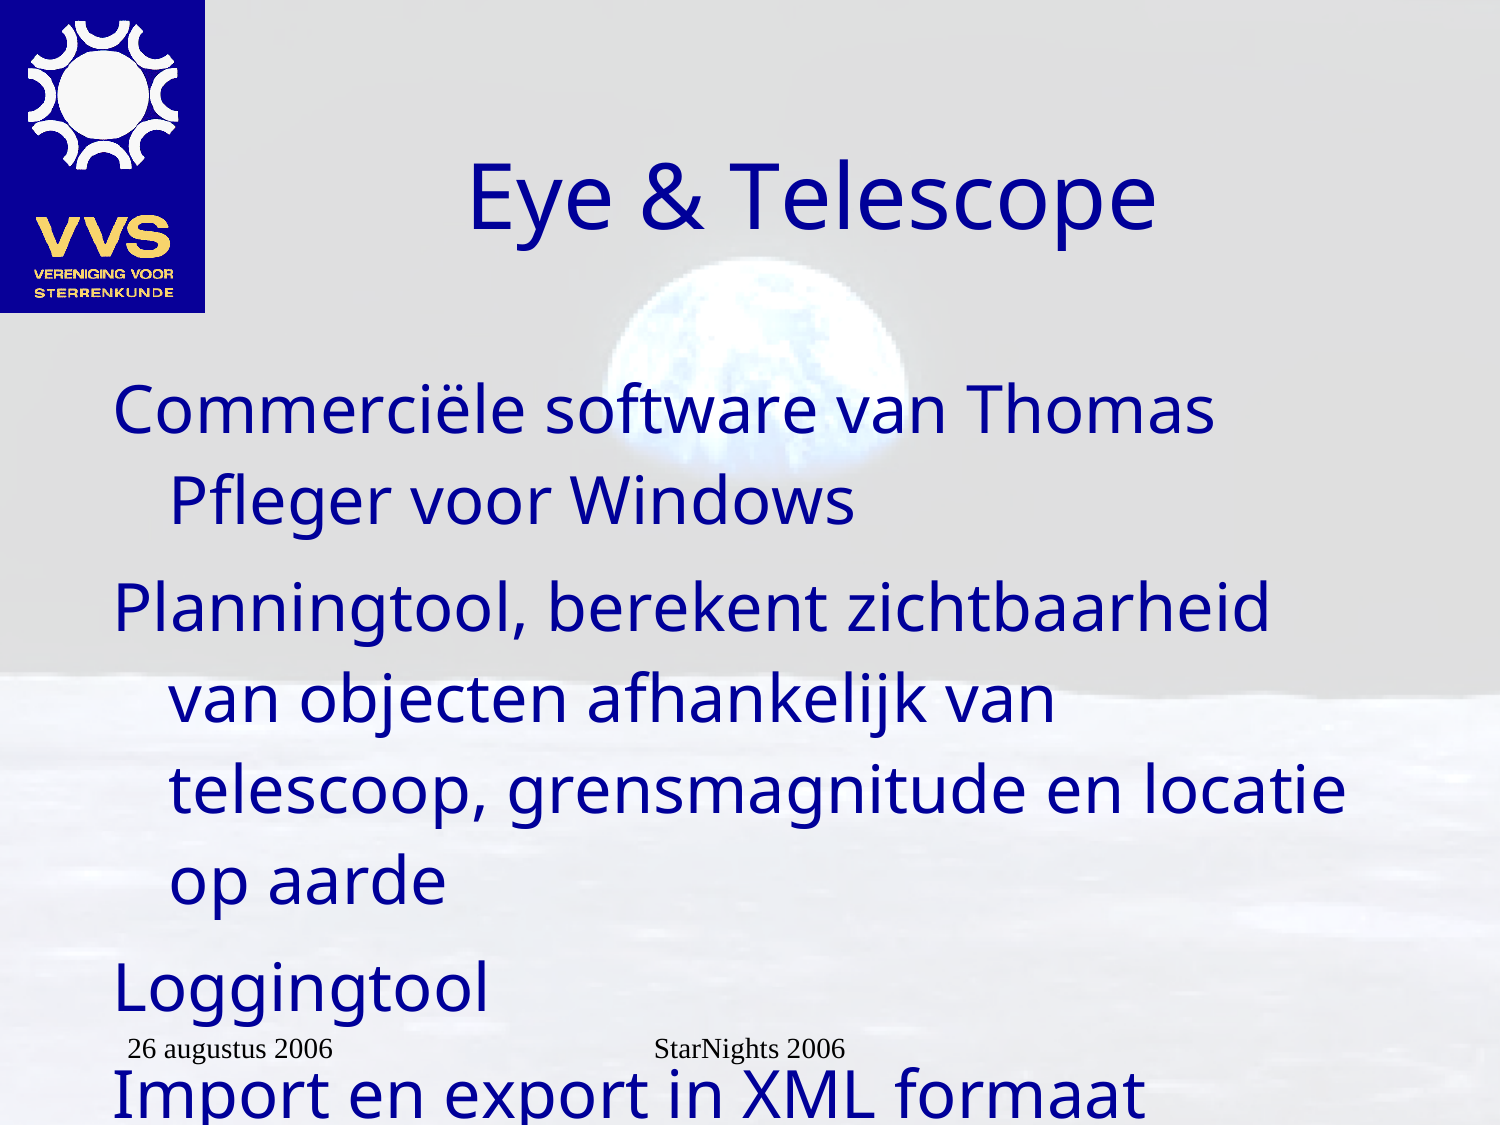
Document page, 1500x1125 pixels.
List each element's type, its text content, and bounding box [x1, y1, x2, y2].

title Eye & Telescope [237, 76, 1388, 312]
picture [0, 0, 205, 313]
list Commerciële software van Thomas Pfleger voor Windows Planningtool, berekent zichtbaarheid van objecten afhankelijk van telescoop, grensmagnitude en locatie op aarde Loggingtool Import en export in XML formaat [112, 362, 1388, 1001]
